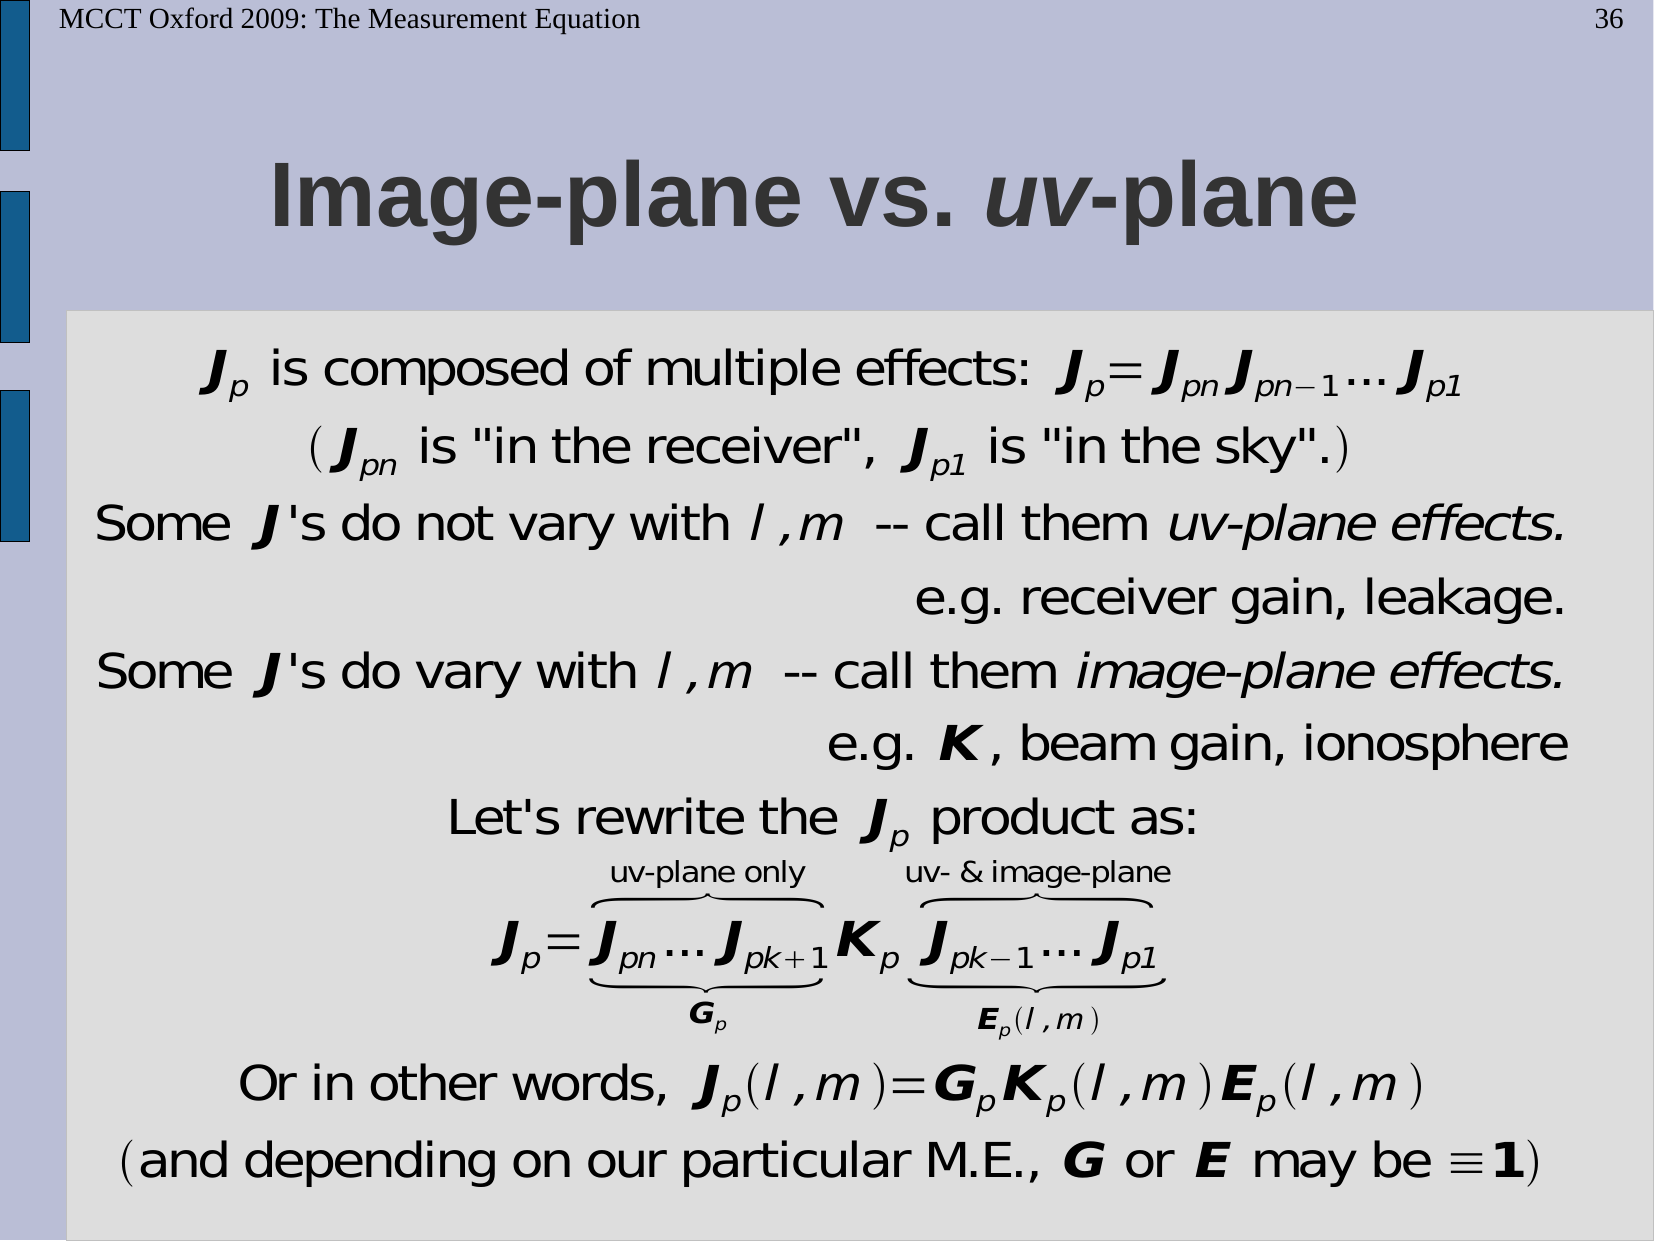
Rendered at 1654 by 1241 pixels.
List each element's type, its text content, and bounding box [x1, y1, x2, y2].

title Image-plane vs. uv-plane [121, 91, 1534, 299]
chart [87, 328, 1573, 1192]
